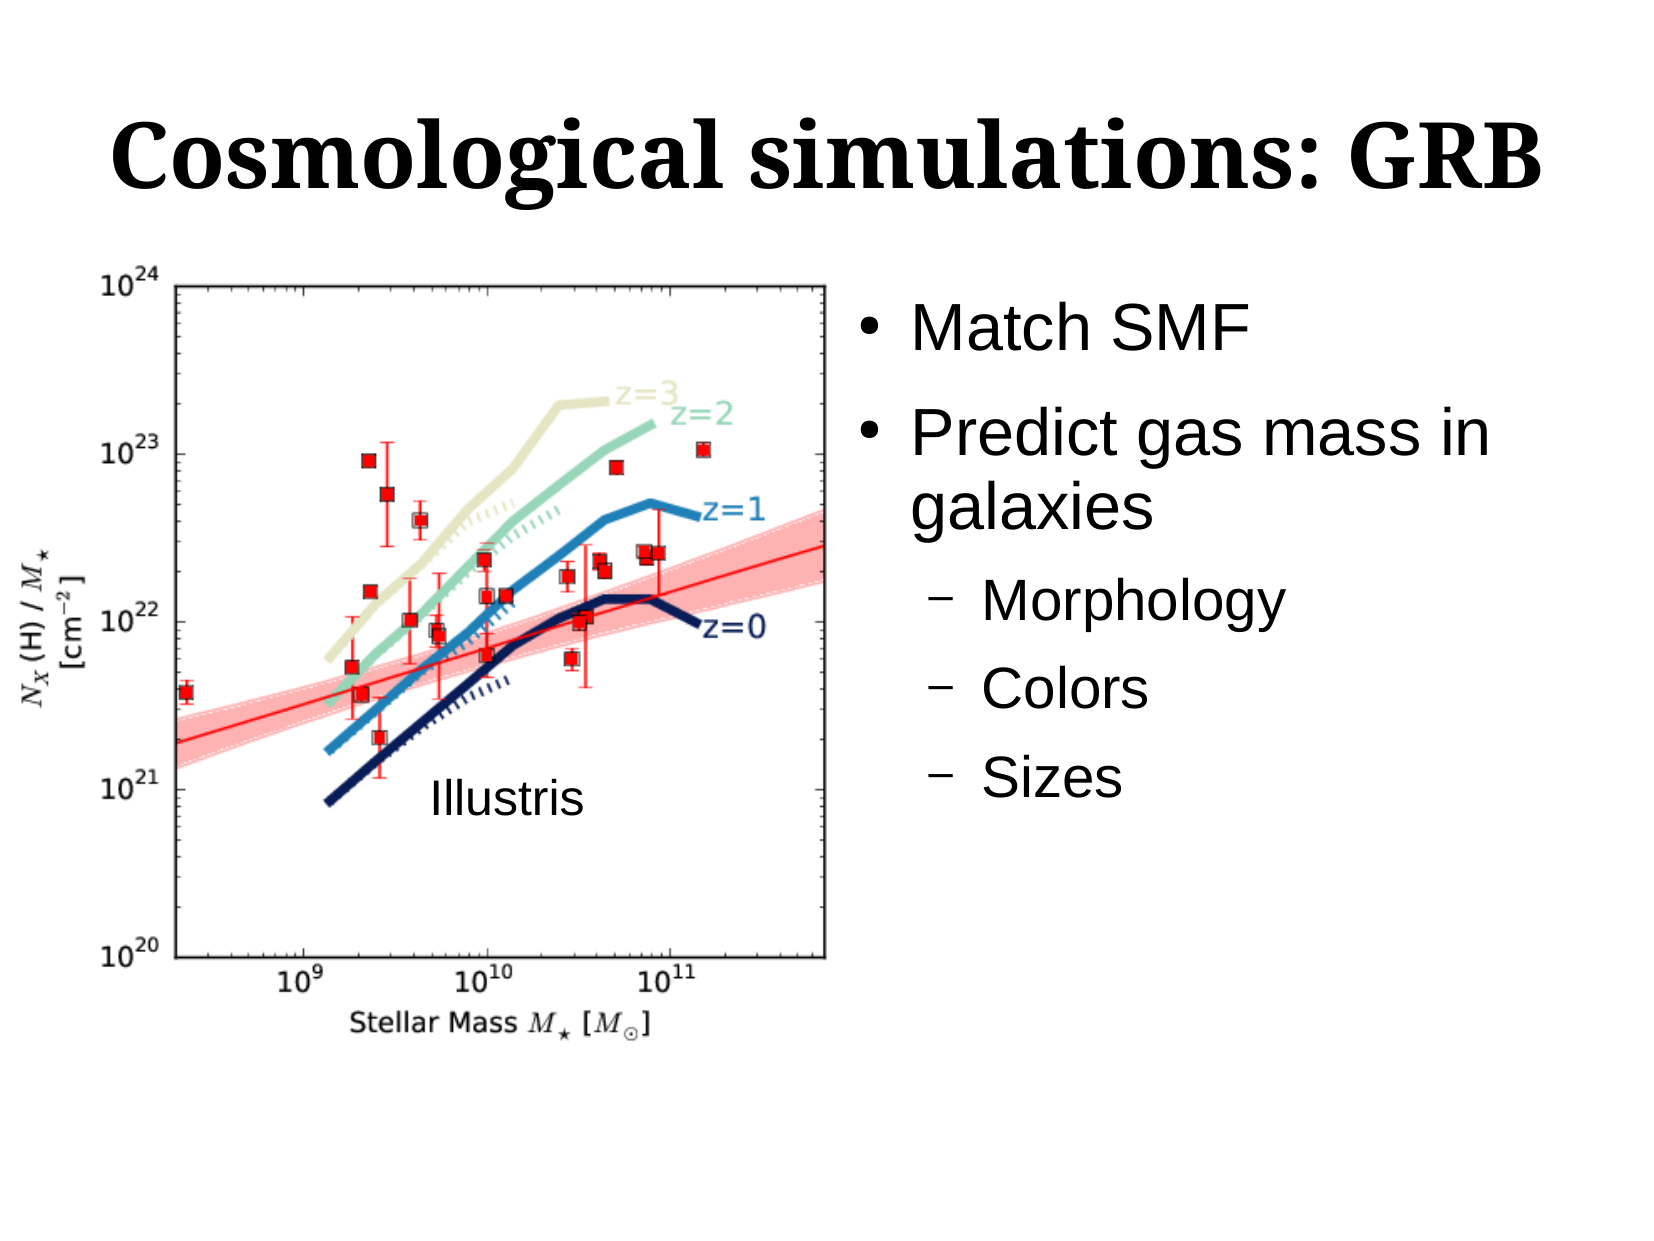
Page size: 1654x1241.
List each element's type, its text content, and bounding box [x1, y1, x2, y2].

title Cosmological simulations: GRB [82, 44, 1571, 262]
list Match SMF Predict gas mass in galaxies Morphology Colors Sizes [842, 290, 1571, 1010]
text_box Illustris [414, 762, 730, 834]
picture [0, 254, 842, 1061]
